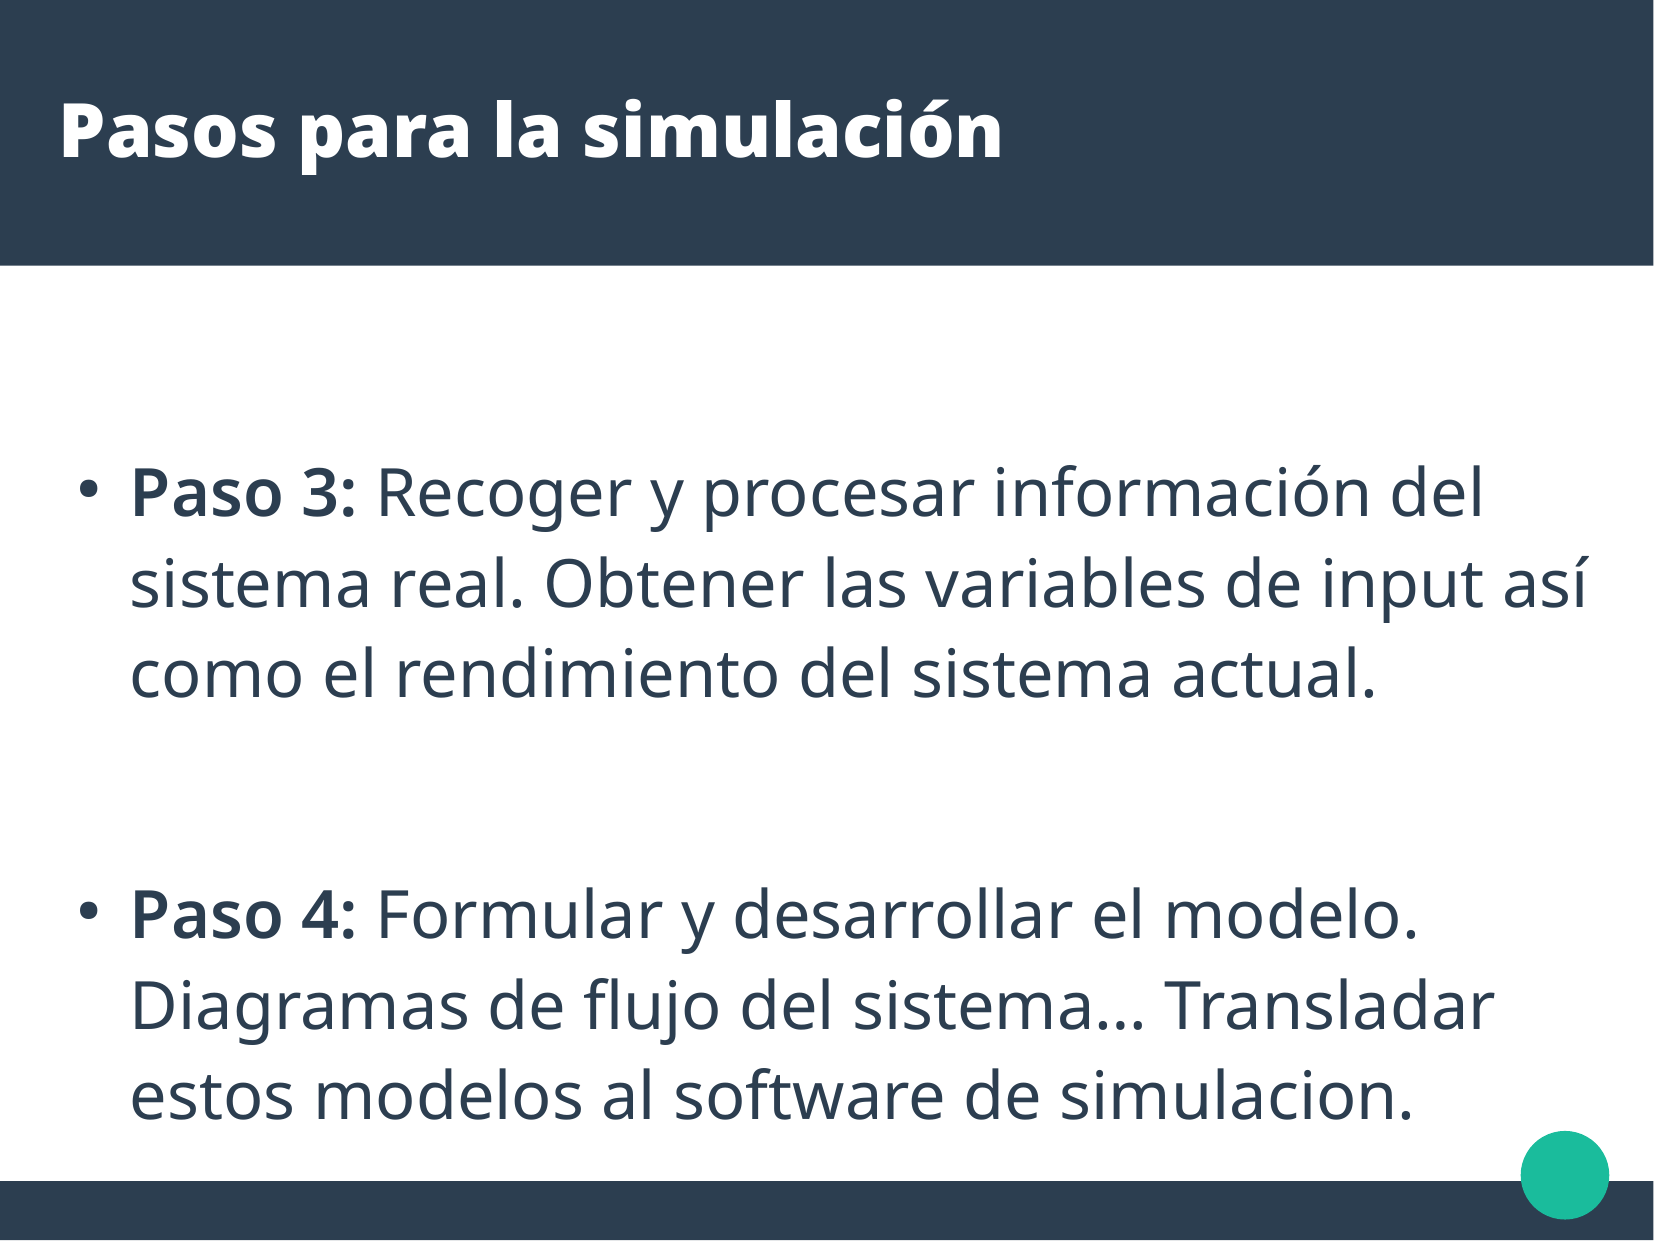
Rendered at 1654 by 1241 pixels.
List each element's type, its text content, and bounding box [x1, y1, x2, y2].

list Paso 3: Recoger y procesar información del sistema real. Obtener las variables de input así como el rendimiento del sistema actual. Paso 4: Formular y desarrollar el modelo. Diagramas de flujo del sistema… Transladar estos modelos al software de simulacion. [59, 324, 1595, 1152]
title Pasos para la simulación [59, 49, 1595, 207]
